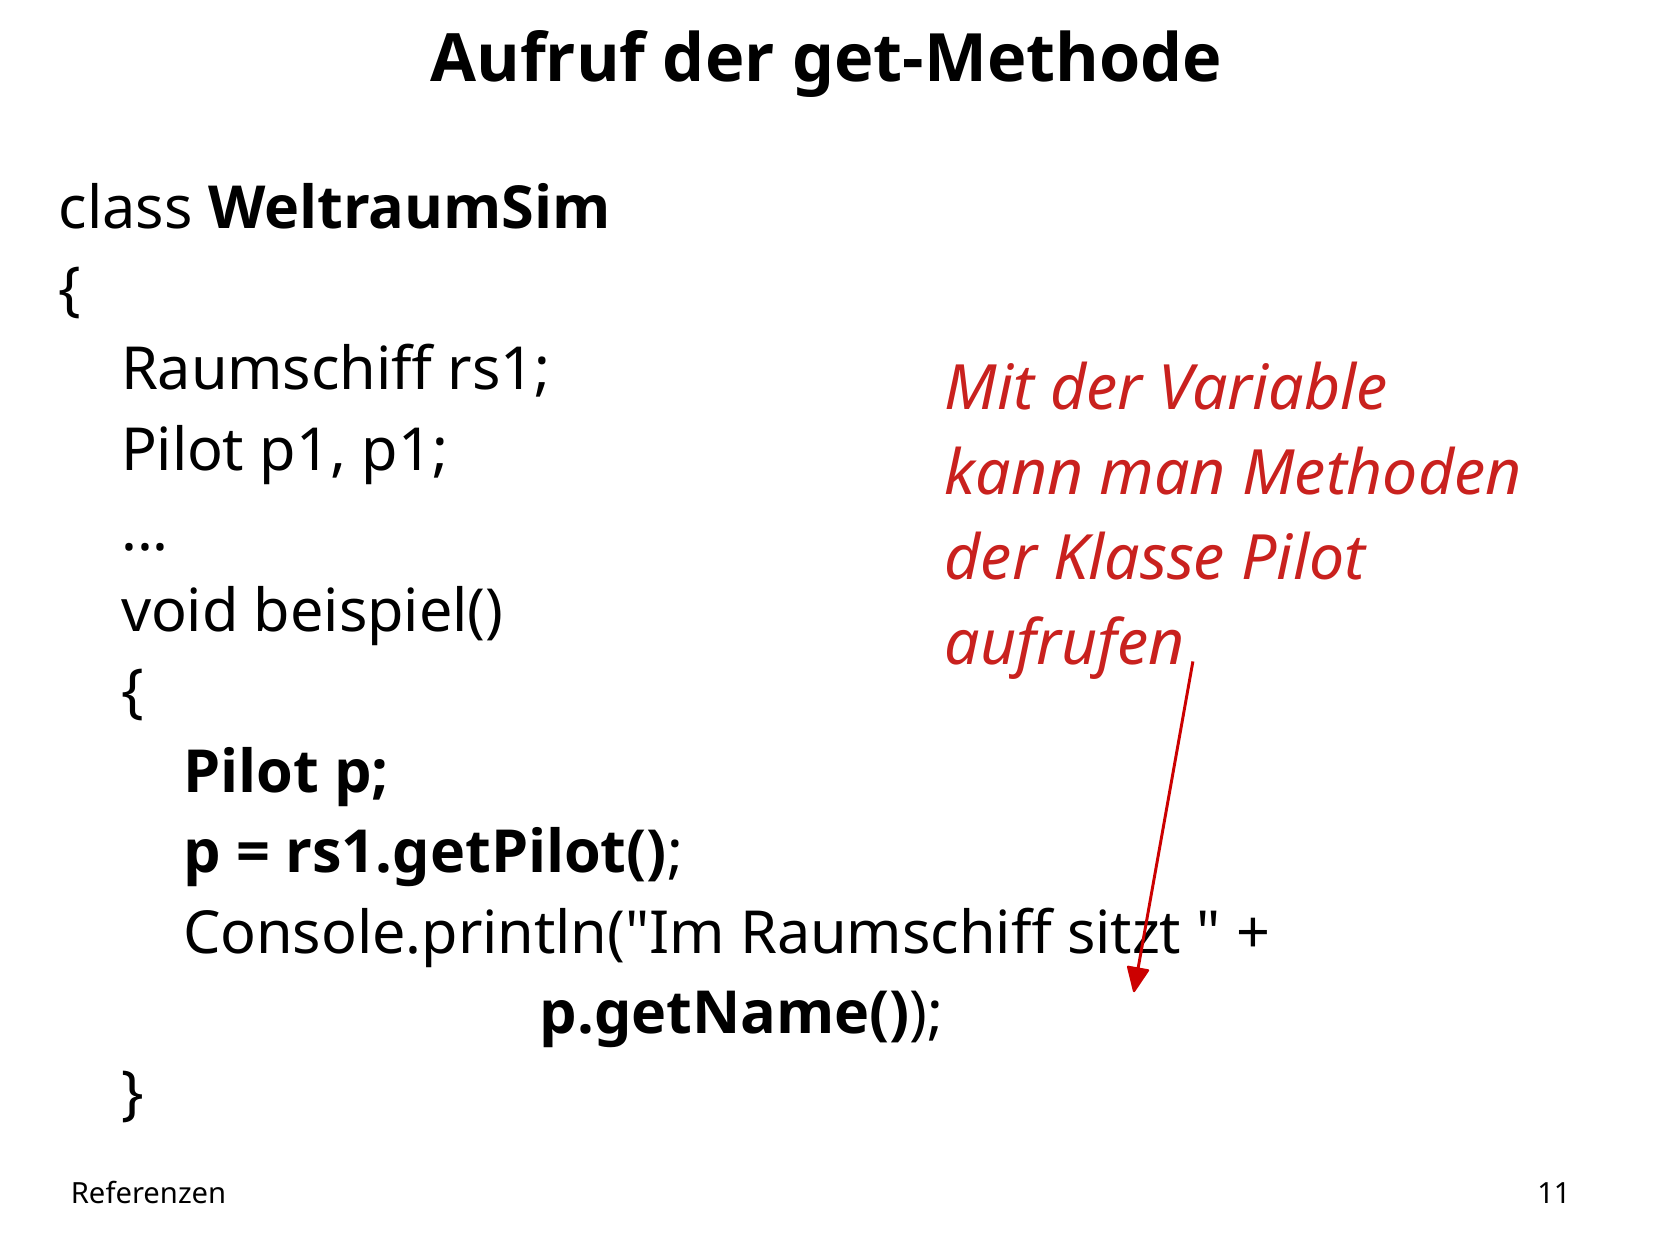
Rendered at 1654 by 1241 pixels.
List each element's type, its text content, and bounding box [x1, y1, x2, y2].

list class WeltraumSim { Raumschiff rs1; Pilot p1, p1; ... void beispiel() { Pilot p; p = rs1.getPilot(); Console.println("Im Raumschiff sitzt " + p.getName()); } [59, 165, 1630, 1146]
title Aufruf der get-Methode [0, 5, 1654, 107]
list Mit der Variable kann man Methoden der Klasse Pilot aufrufen [944, 342, 1630, 1146]
